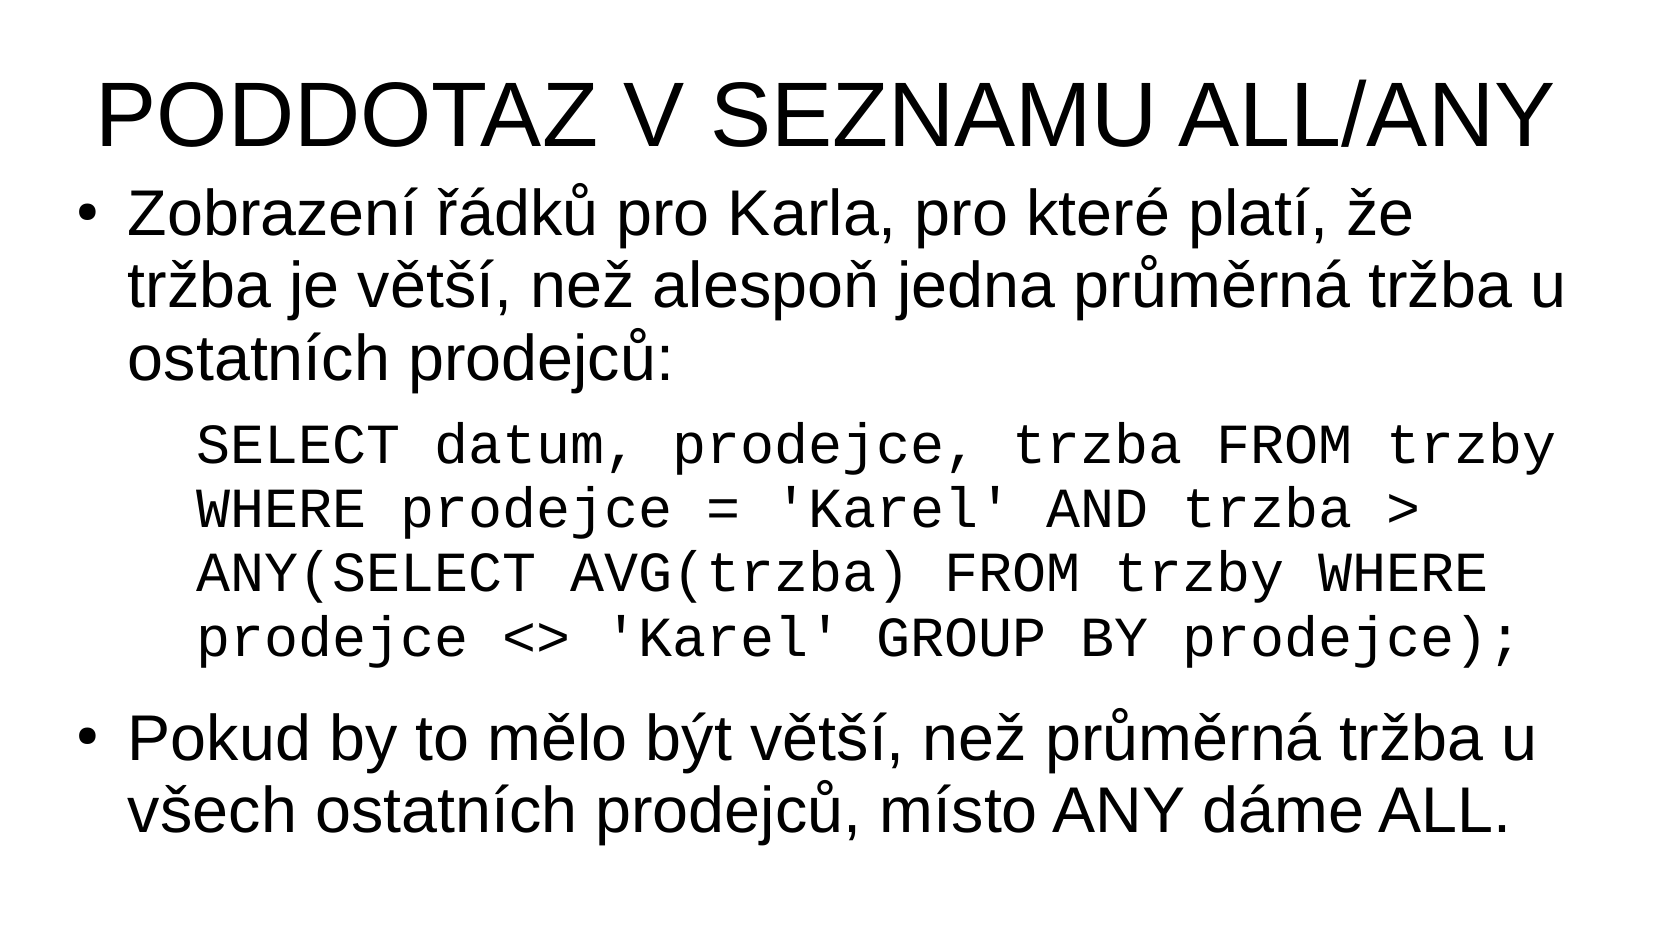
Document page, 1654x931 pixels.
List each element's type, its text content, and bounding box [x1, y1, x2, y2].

title PODDOTAZ V SEZNAMU ALL/ANY [82, 37, 1571, 177]
list Zobrazení řádků pro Karla, pro které platí, že tržba je větší, než alespoň jedna průměrná tržba u ostatních prodejců: SELECT datum, prodejce, trzba FROM trzby WHERE prodejce = 'Karel' AND trzba > ANY(SELECT AVG(trzba) FROM trzby WHERE prodejce <> 'Karel' GROUP BY prodejce); Pokud by to mělo být větší, než průměrná tržba u všech ostatních prodejců, místo ANY dáme ALL. [59, 177, 1571, 886]
